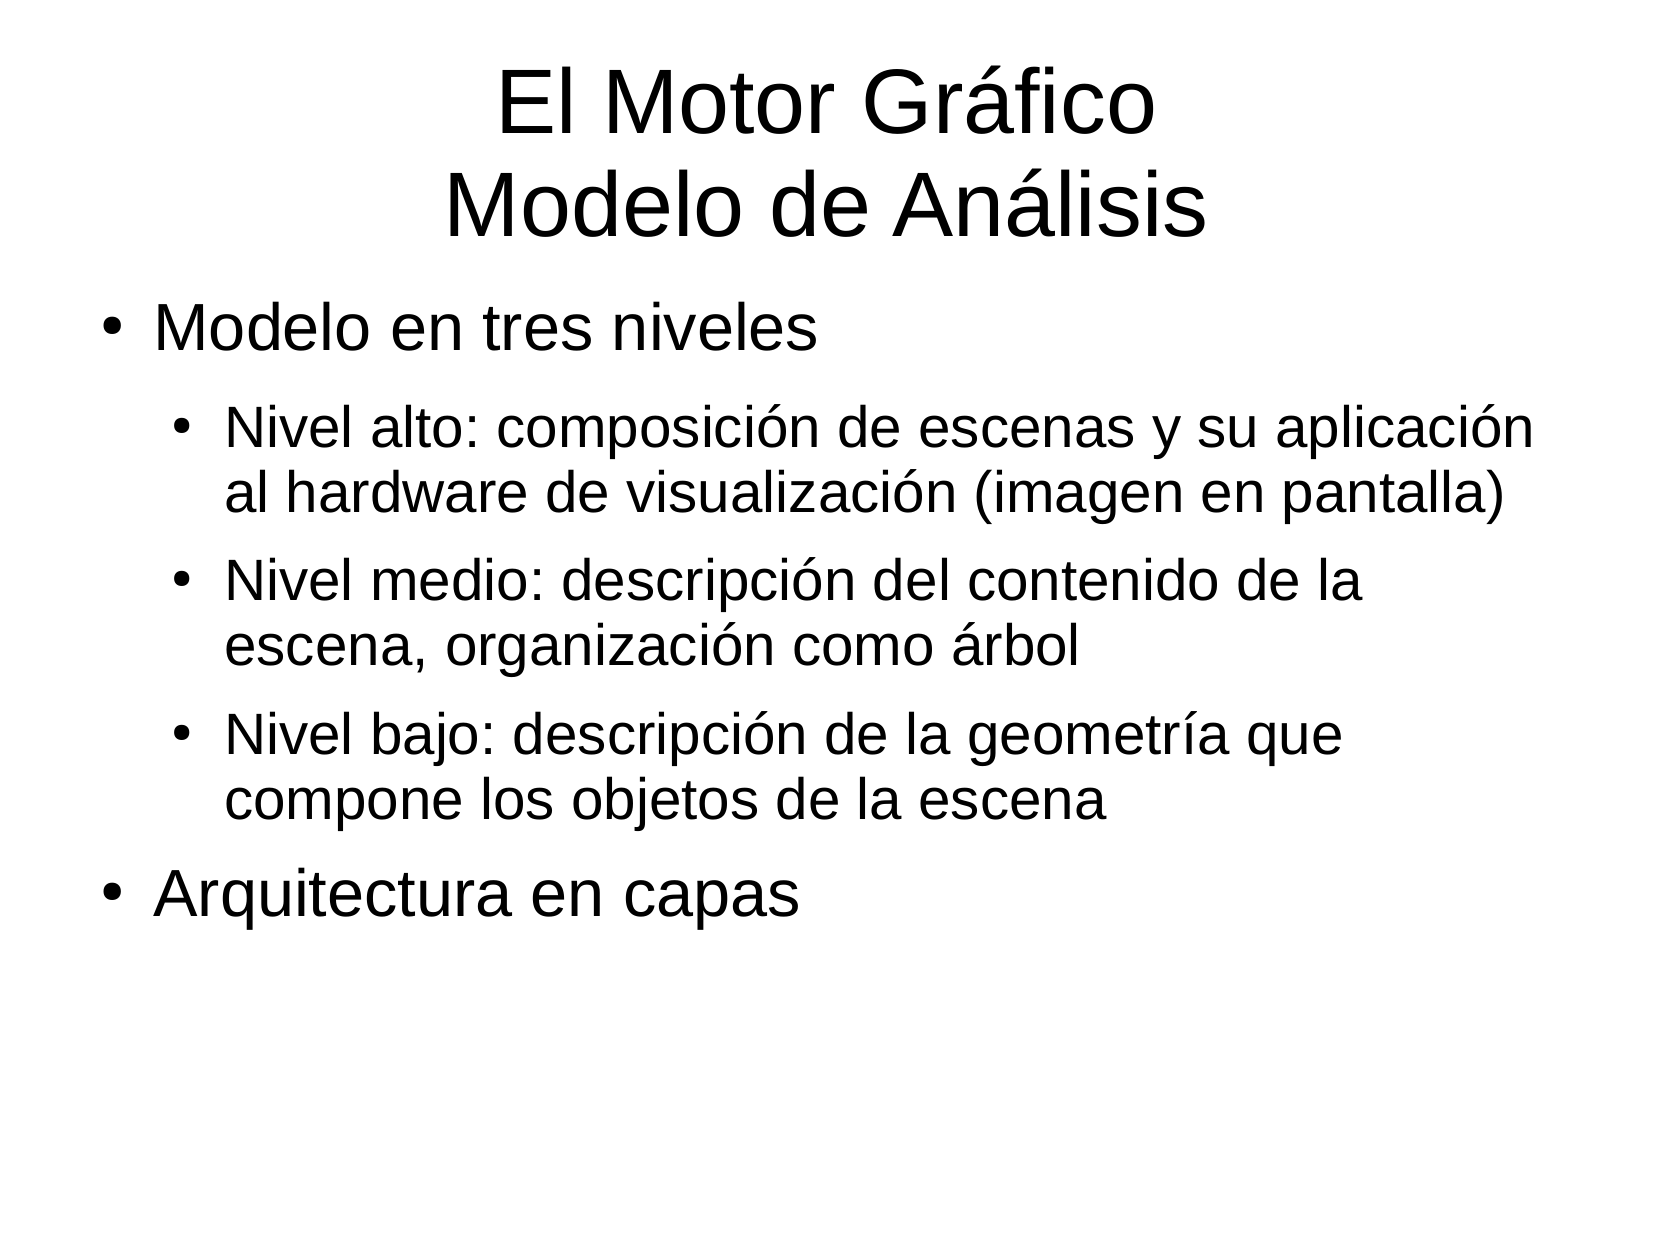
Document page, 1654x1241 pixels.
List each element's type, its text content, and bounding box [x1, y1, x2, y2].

title El Motor Gráfico Modelo de Análisis [82, 50, 1571, 256]
list Modelo en tres niveles Nivel alto: composición de escenas y su aplicación al hardware de visualización (imagen en pantalla) Nivel medio: descripción del contenido de la escena, organización como árbol Nivel bajo: descripción de la geometría que compone los objetos de la escena Arquitectura en capas [82, 290, 1571, 1094]
